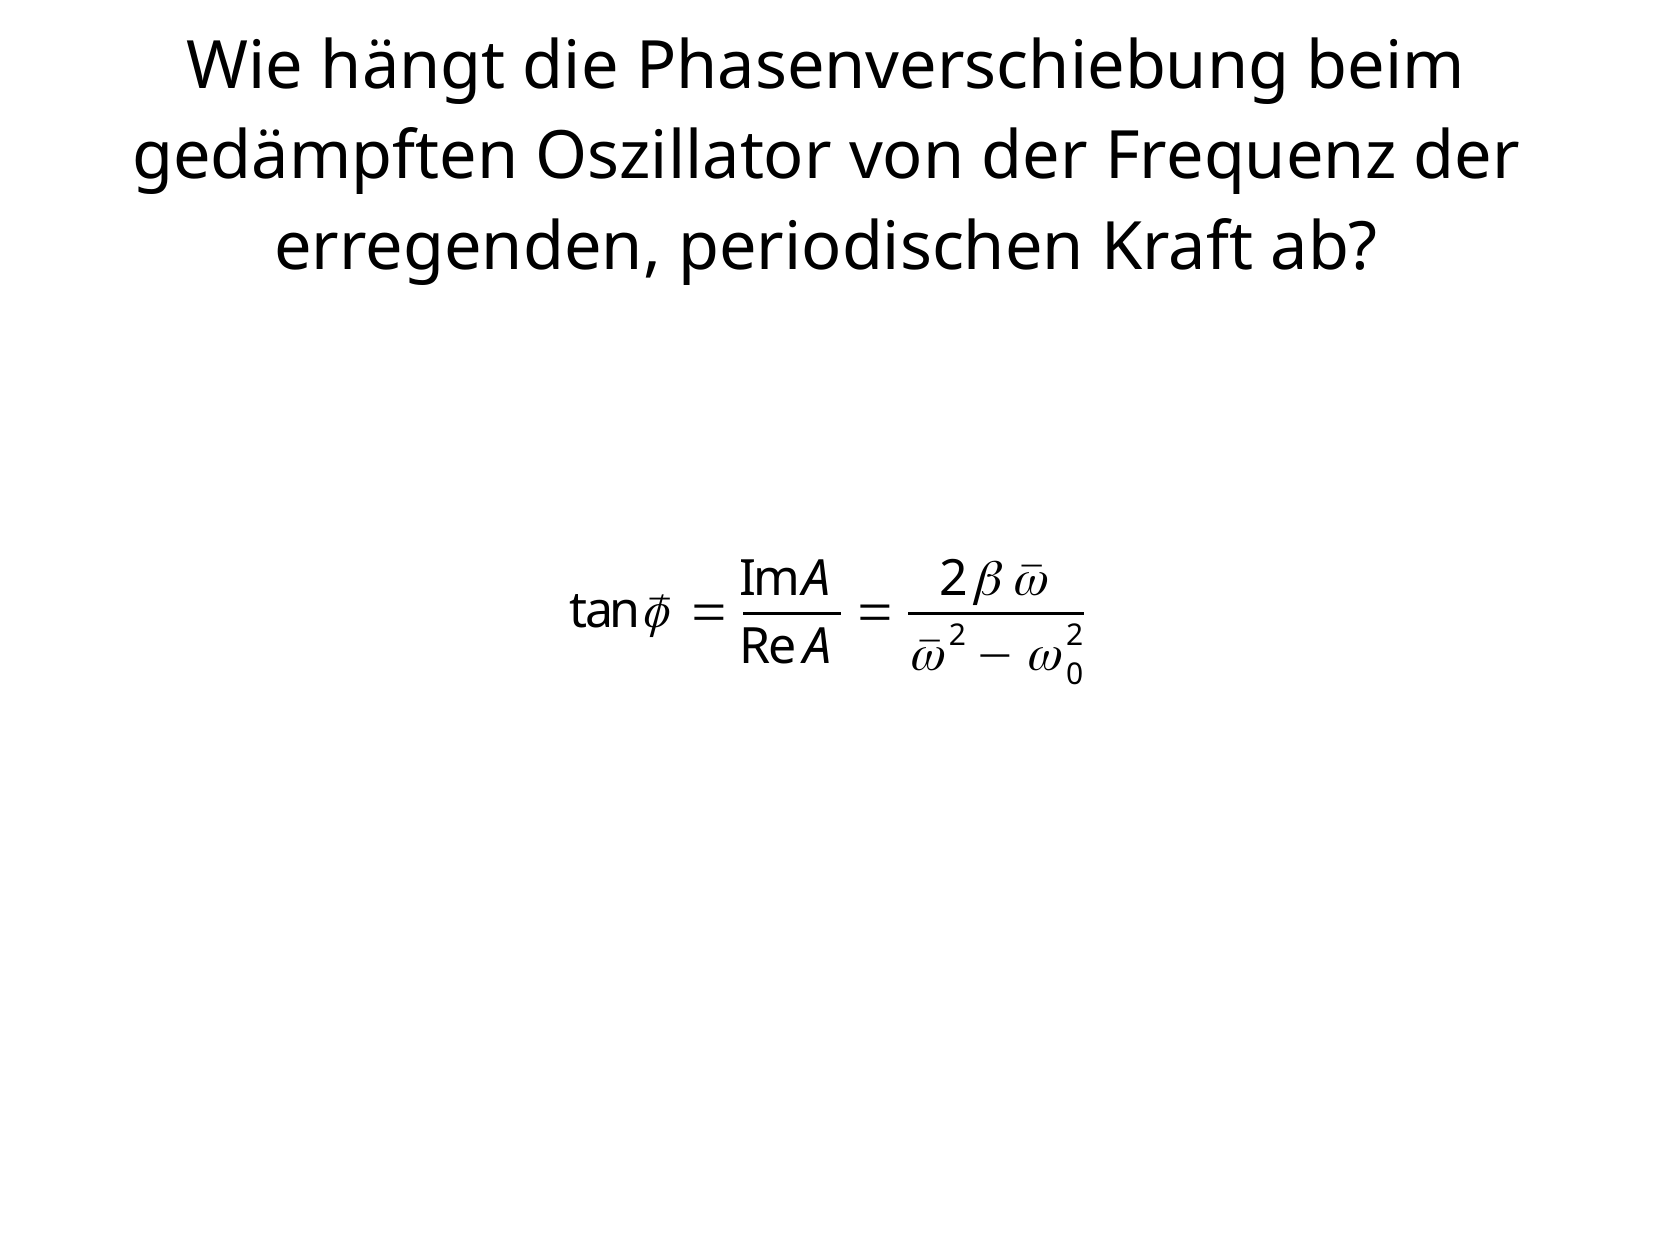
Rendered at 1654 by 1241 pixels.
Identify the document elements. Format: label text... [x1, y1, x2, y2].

chart [561, 548, 1093, 692]
title Wie hängt die Phasenverschiebung beim gedämpften Oszillator von der Frequenz der erregenden, periodischen Kraft ab? [82, 19, 1571, 287]
